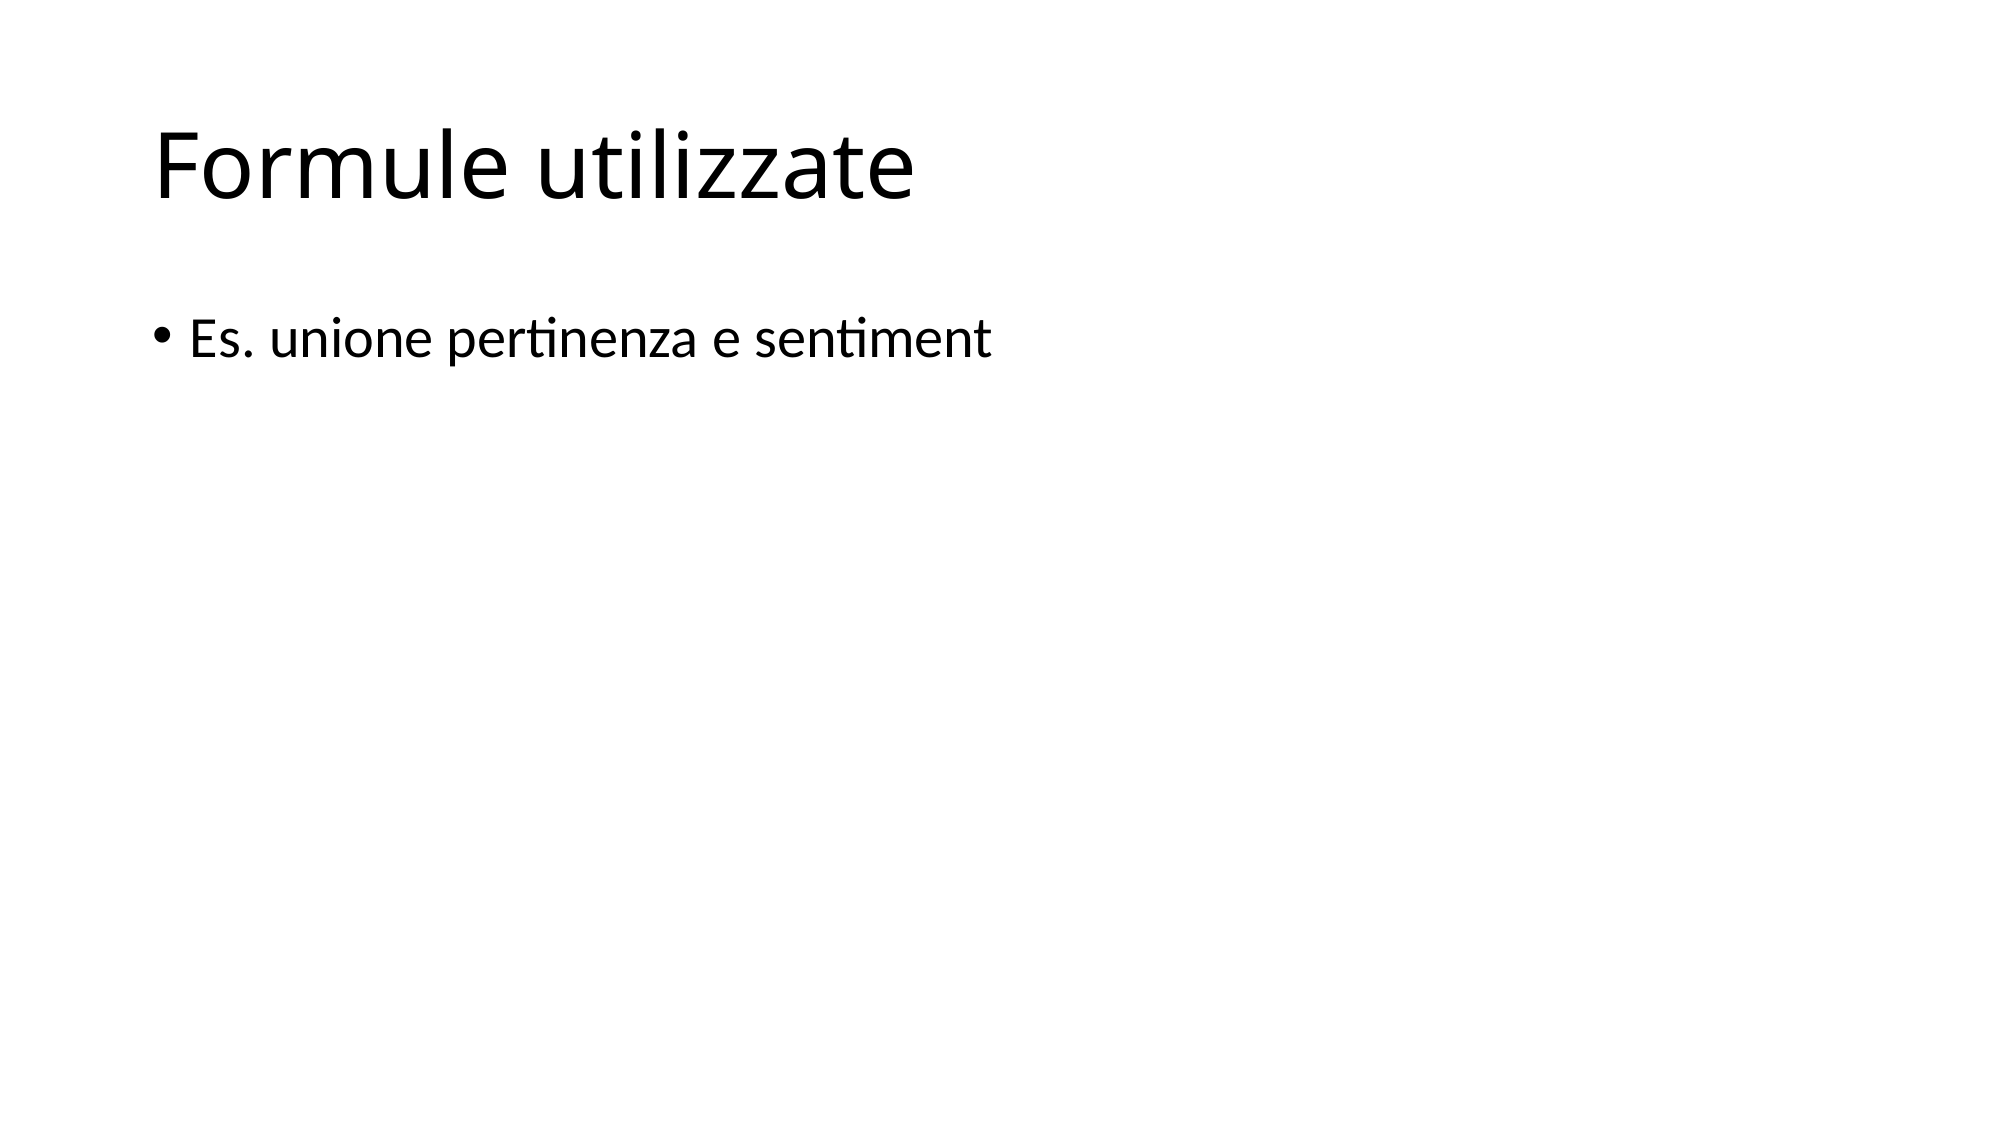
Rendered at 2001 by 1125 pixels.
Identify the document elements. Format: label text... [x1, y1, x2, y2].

list Es. unione pertinenza e sentiment [137, 299, 1863, 1014]
title Formule utilizzate [137, 59, 1863, 278]
